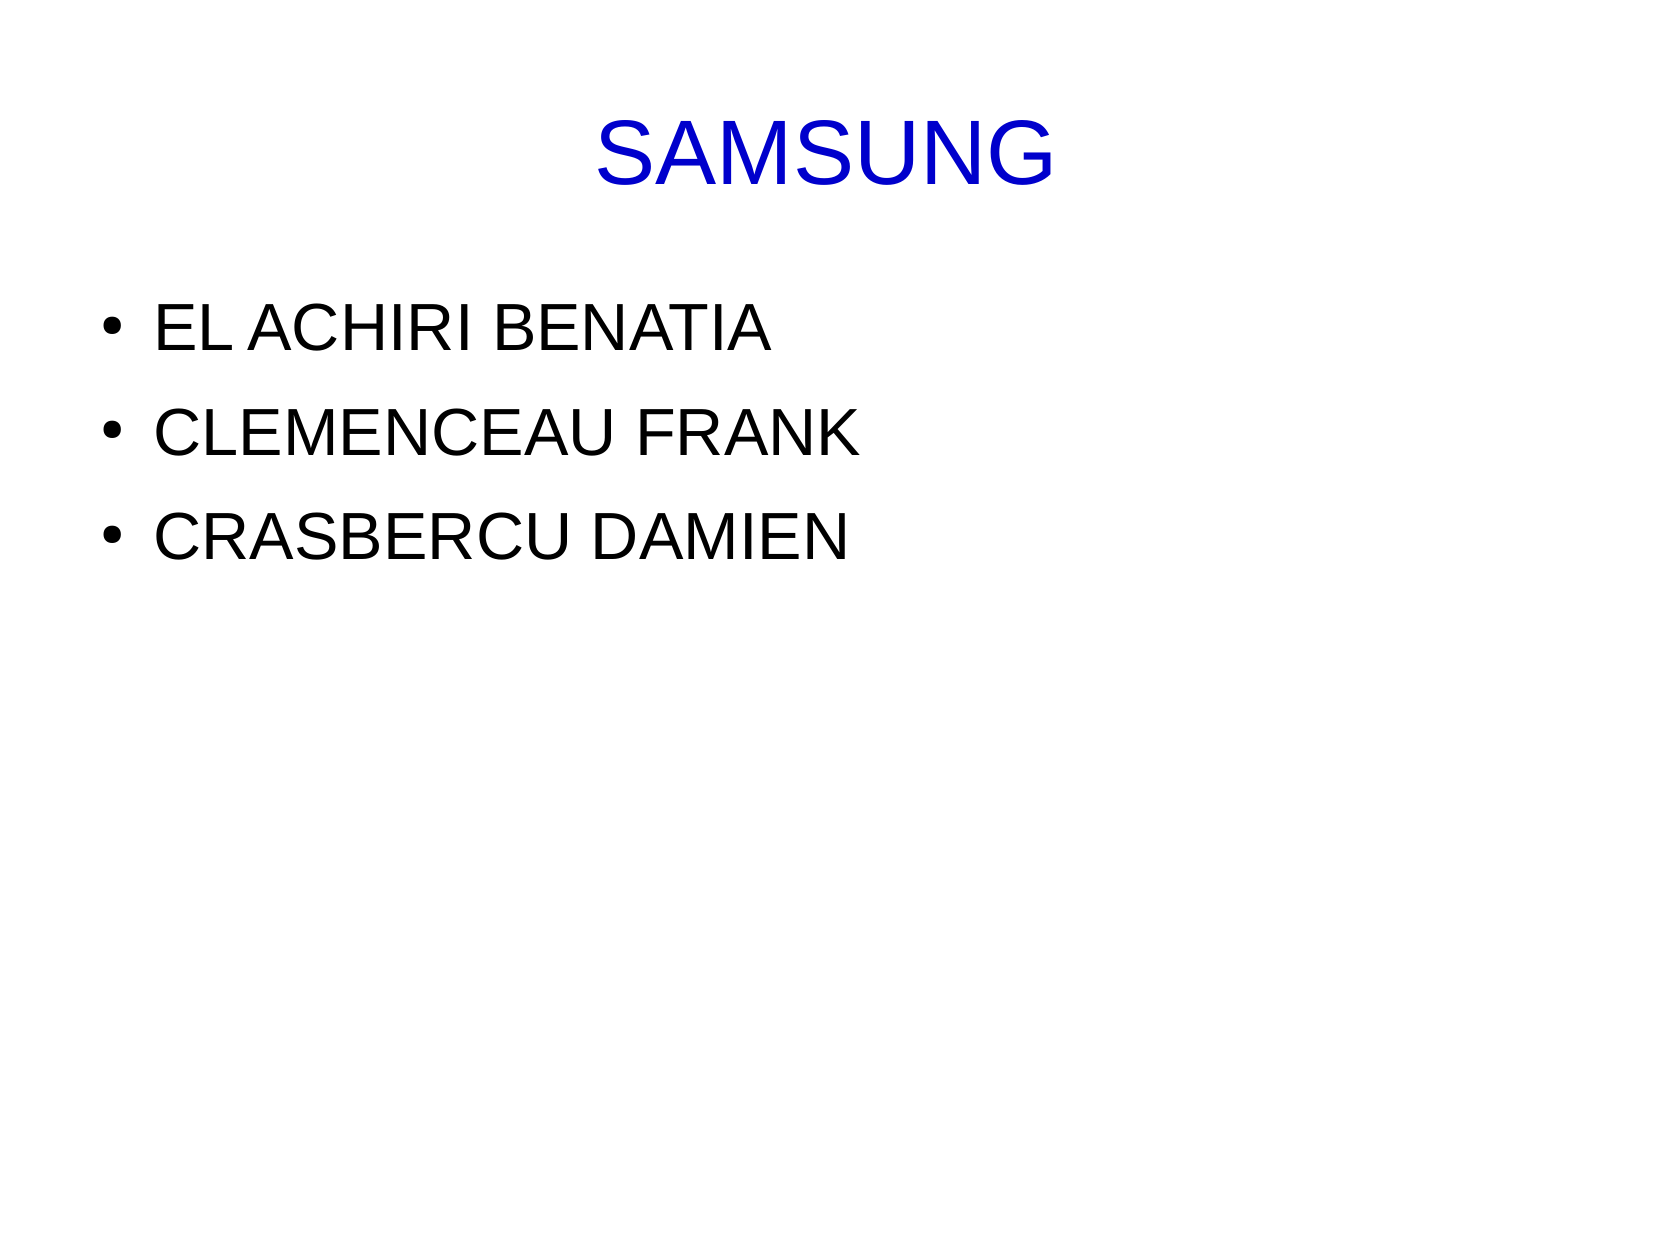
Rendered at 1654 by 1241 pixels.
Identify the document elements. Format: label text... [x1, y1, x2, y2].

title SAMSUNG [82, 49, 1571, 257]
list EL ACHIRI BENATIA CLEMENCEAU FRANK CRASBERCU DAMIEN [82, 290, 1571, 1010]
